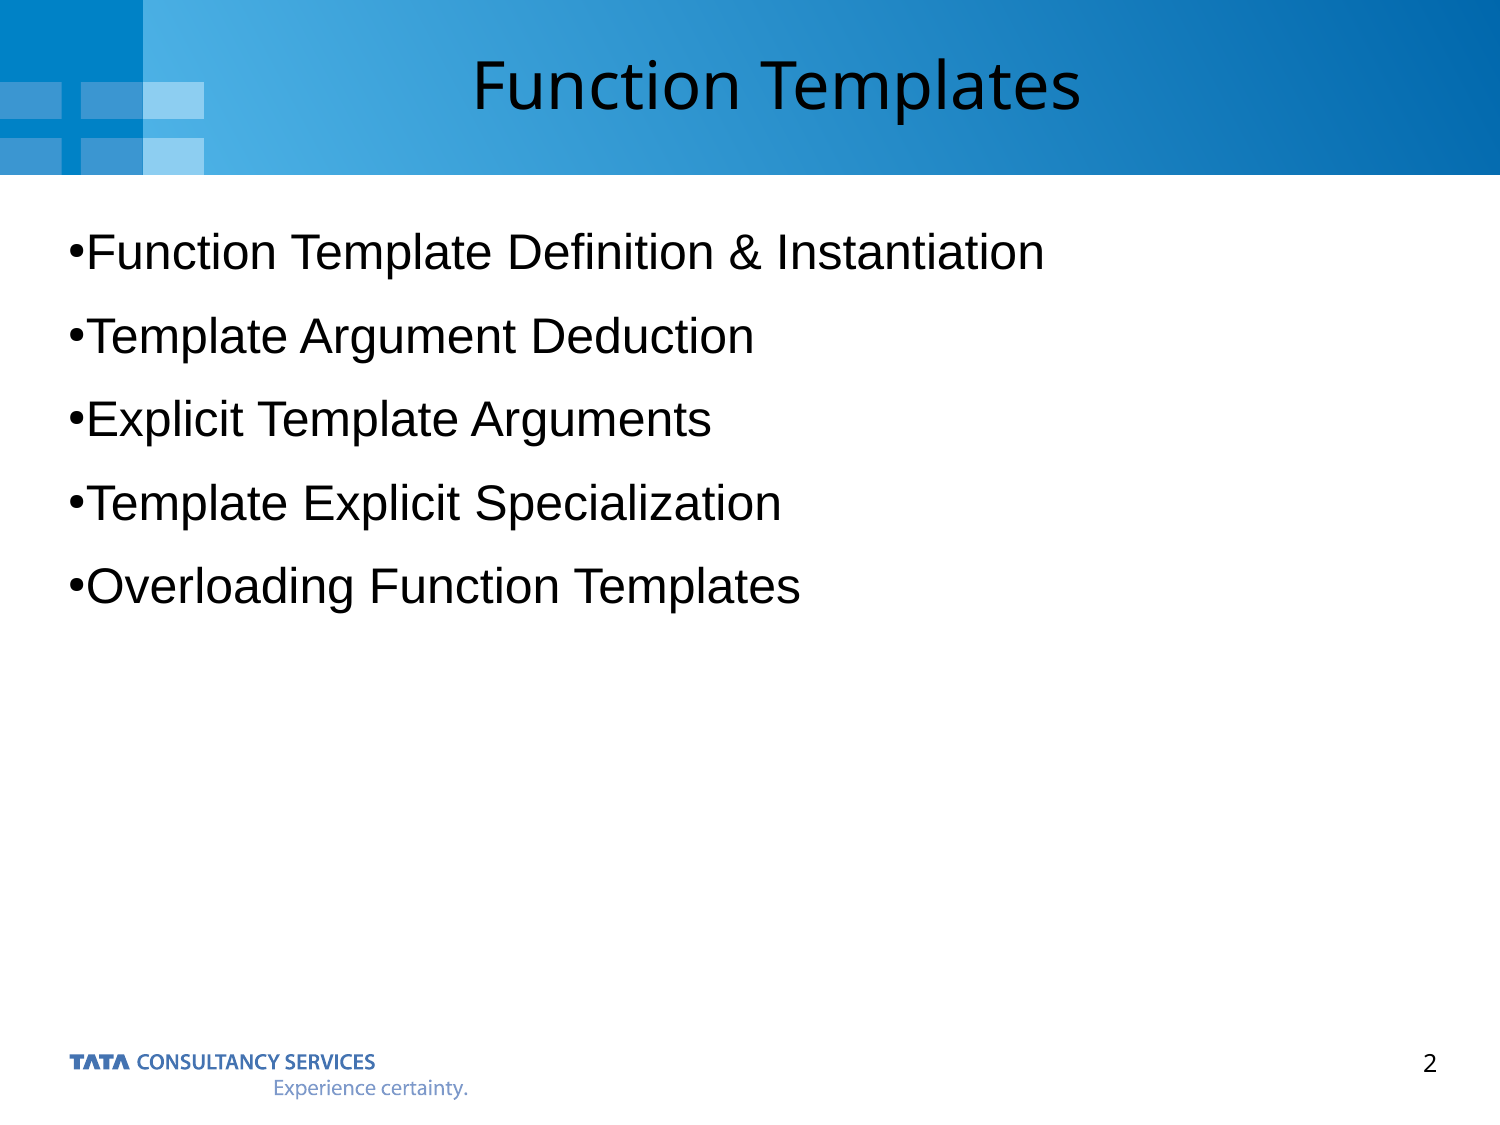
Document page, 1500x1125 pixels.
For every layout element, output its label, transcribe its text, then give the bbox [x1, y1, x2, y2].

text_box Function Template Definition & Instantiation Template Argument Deduction Explicit Template Arguments Template Explicit Specialization Overloading Function Templates [35, 188, 1465, 1040]
text_box Function Templates [224, 11, 1347, 154]
